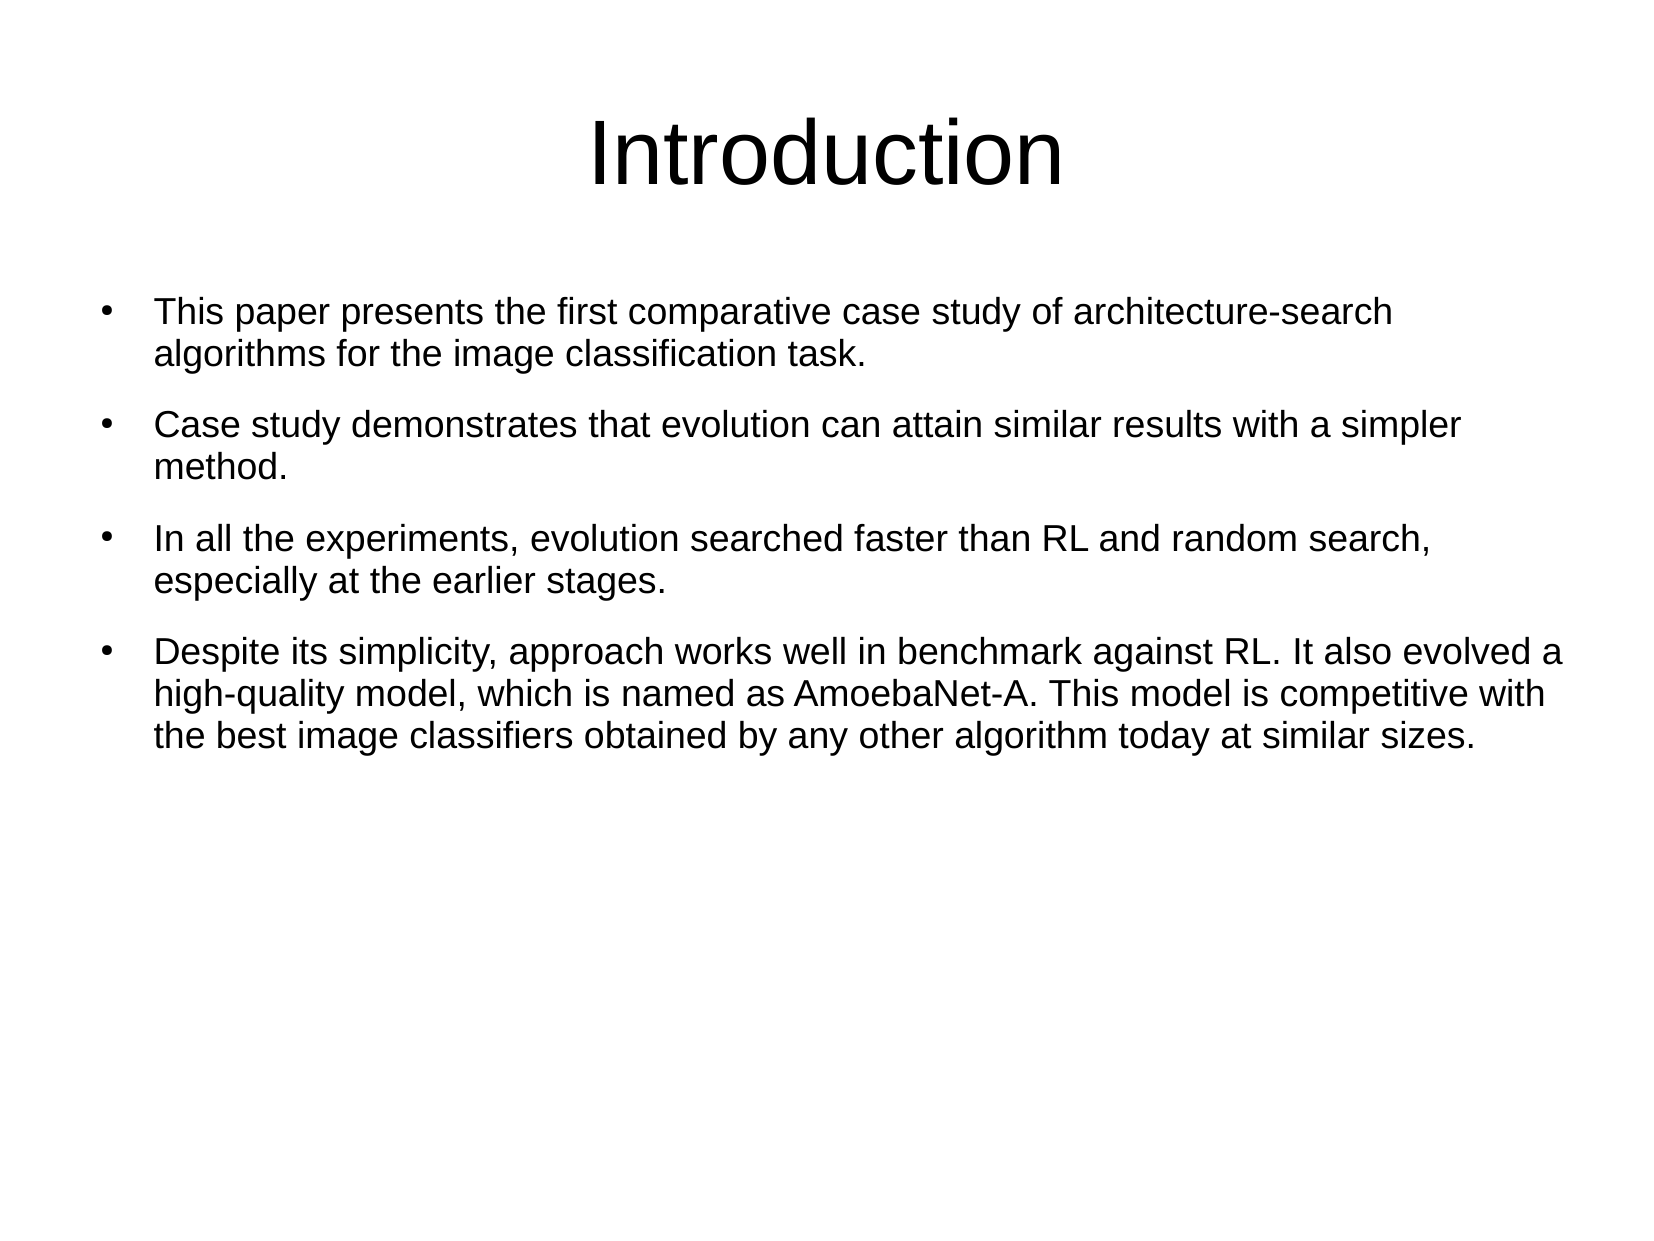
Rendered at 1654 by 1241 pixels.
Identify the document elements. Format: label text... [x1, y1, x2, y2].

title Introduction [82, 49, 1571, 257]
list This paper presents the first comparative case study of architecture-search algorithms for the image classification task. Case study demonstrates that evolution can attain similar results with a simpler method. In all the experiments, evolution searched faster than RL and random search, especially at the earlier stages. Despite its simplicity, approach works well in benchmark against RL. It also evolved a high-quality model, which is named as AmoebaNet-A. This model is competitive with the best image classifiers obtained by any other algorithm today at similar sizes. [82, 290, 1571, 1010]
